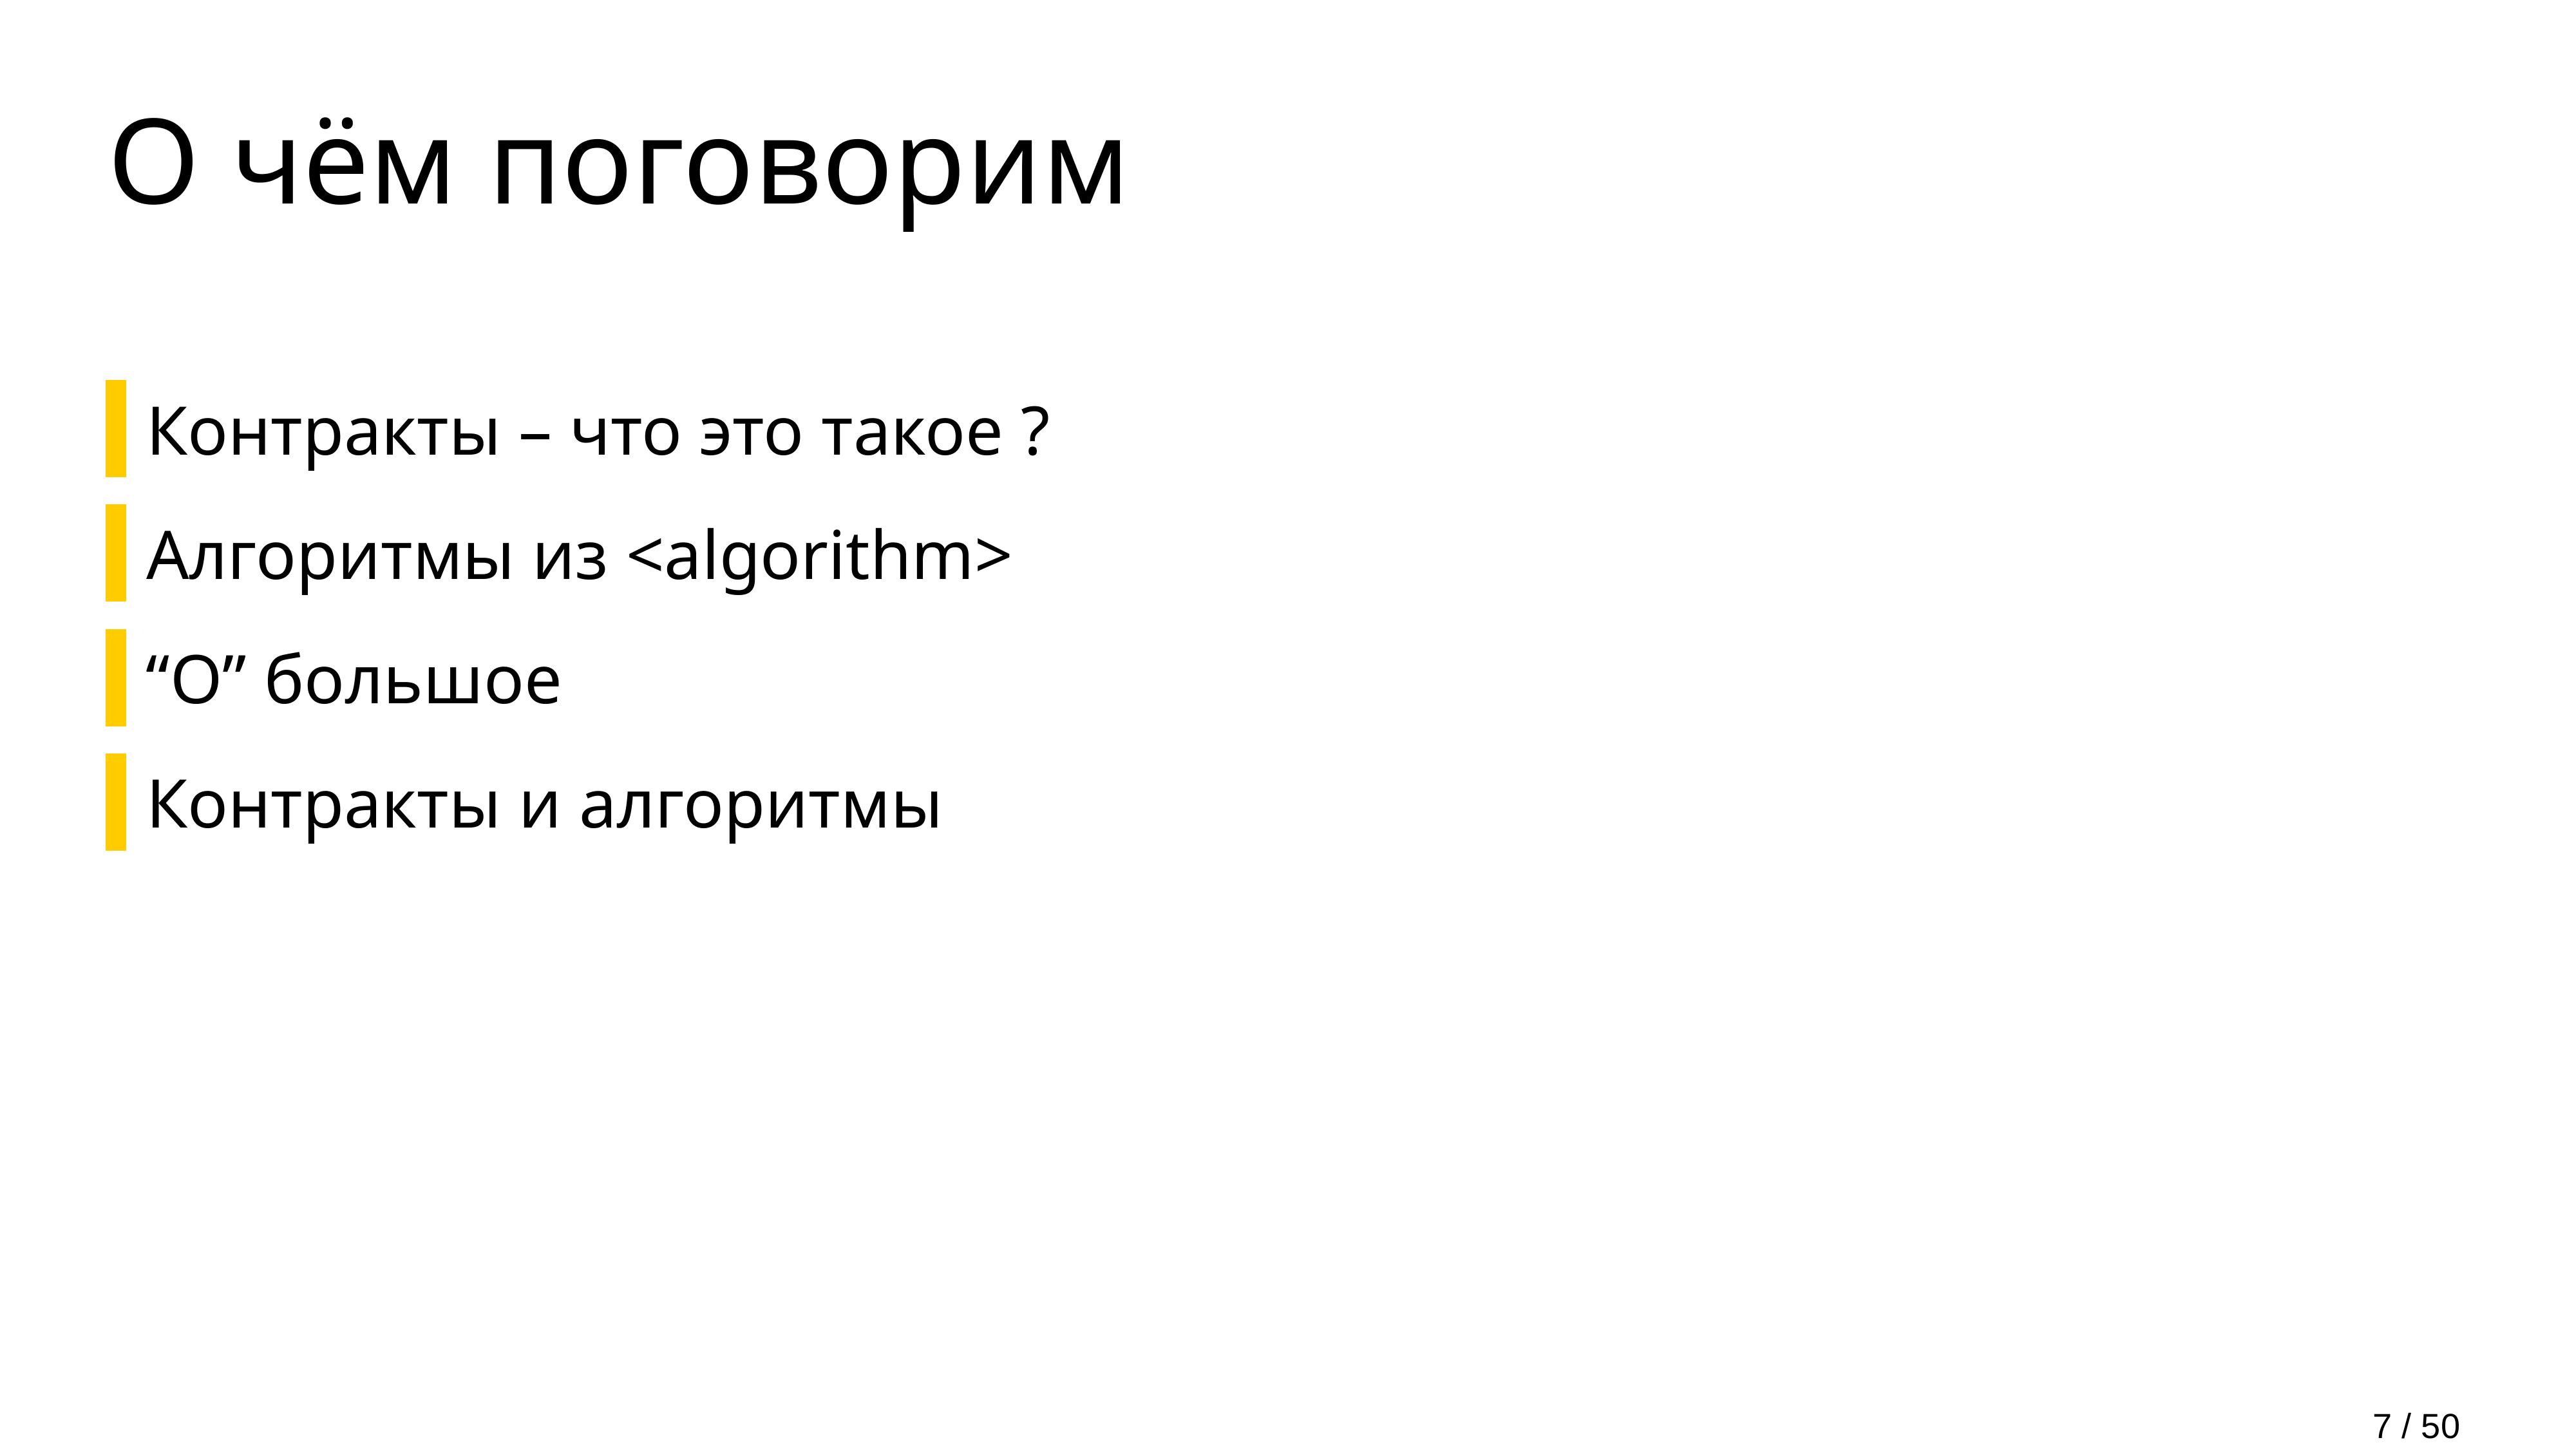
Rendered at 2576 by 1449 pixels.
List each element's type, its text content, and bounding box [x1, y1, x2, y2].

text_box <number> / 50 [2363, 1402, 2576, 1449]
text_box Контракты – что это такое ? Алгоритмы из <algorithm> “О” большое Контракты и алгоритмы [96, 364, 2512, 1419]
title О чём поговорим [108, 80, 2468, 242]
